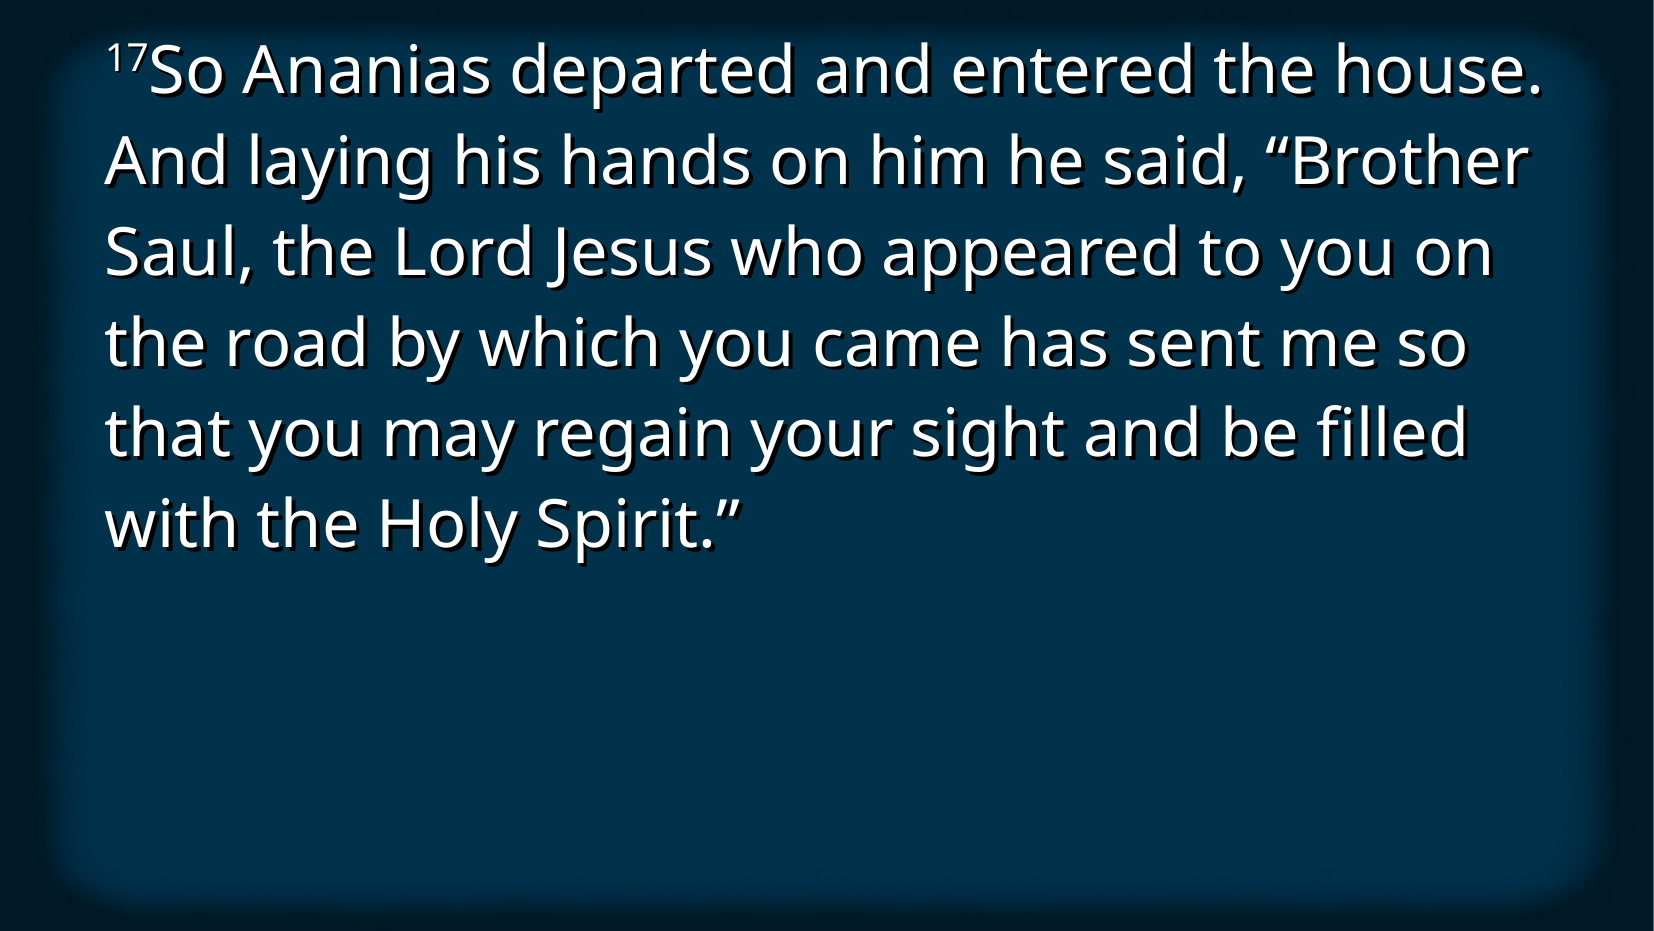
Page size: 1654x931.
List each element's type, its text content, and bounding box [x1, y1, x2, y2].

text_box 17So Ananias departed and entered the house. And laying his hands on him he said, “Brother Saul, the Lord Jesus who appeared to you on the road by which you came has sent me so that you may regain your sight and be filled with the Holy Spirit.” [90, 15, 1576, 563]
picture [0, 0, 1654, 931]
